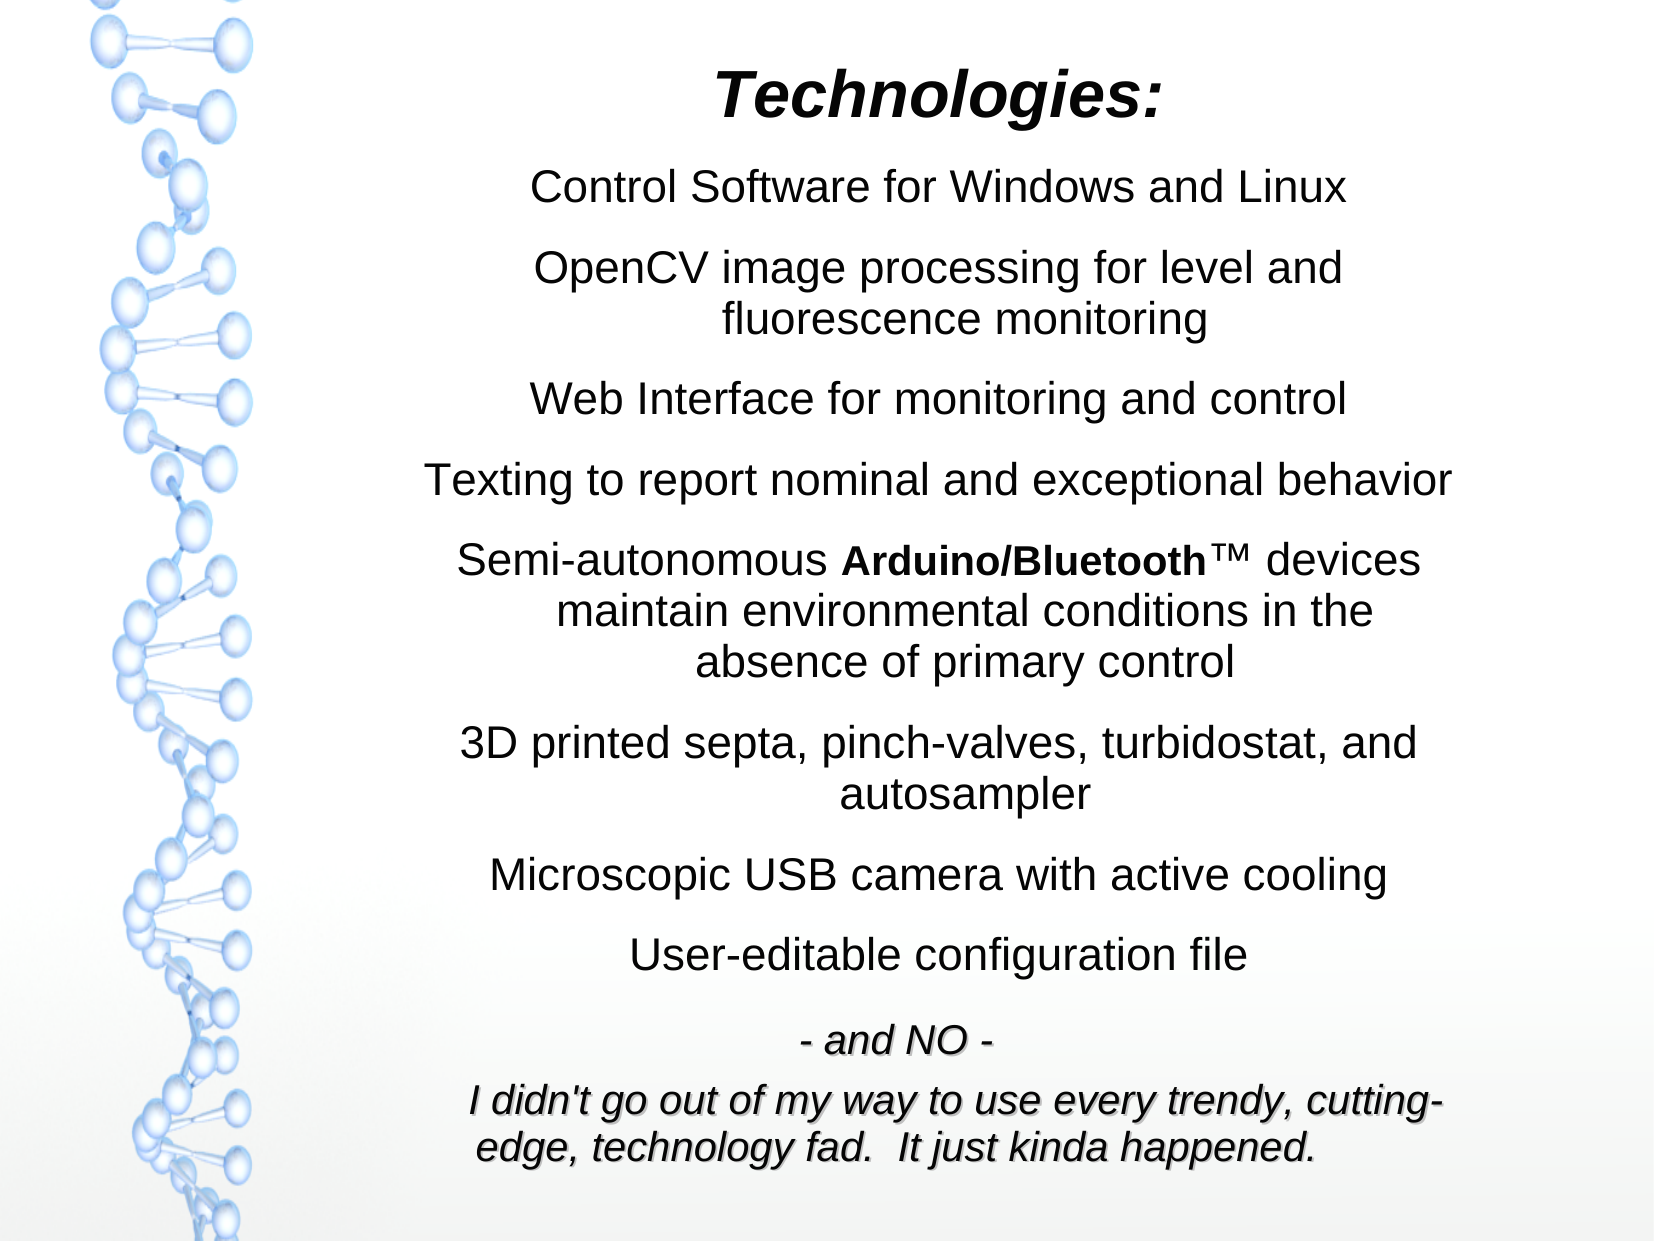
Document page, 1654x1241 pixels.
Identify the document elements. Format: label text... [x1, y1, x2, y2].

picture [0, 0, 1654, 1241]
text_box Technologies: Control Software for Windows and Linux OpenCV image processing for level and fluorescence monitoring Web Interface for monitoring and control Texting to report nominal and exceptional behavior Semi-autonomous Arduino/Bluetooth™ devices maintain environmental conditions in the absence of primary control 3D printed septa, pinch-valves, turbidostat, and autosampler Microscopic USB camera with active cooling User-editable configuration file - and NO - I didn't go out of my way to use every trendy, cutting-edge, technology fad. It just kinda happened. [405, 53, 1456, 1194]
